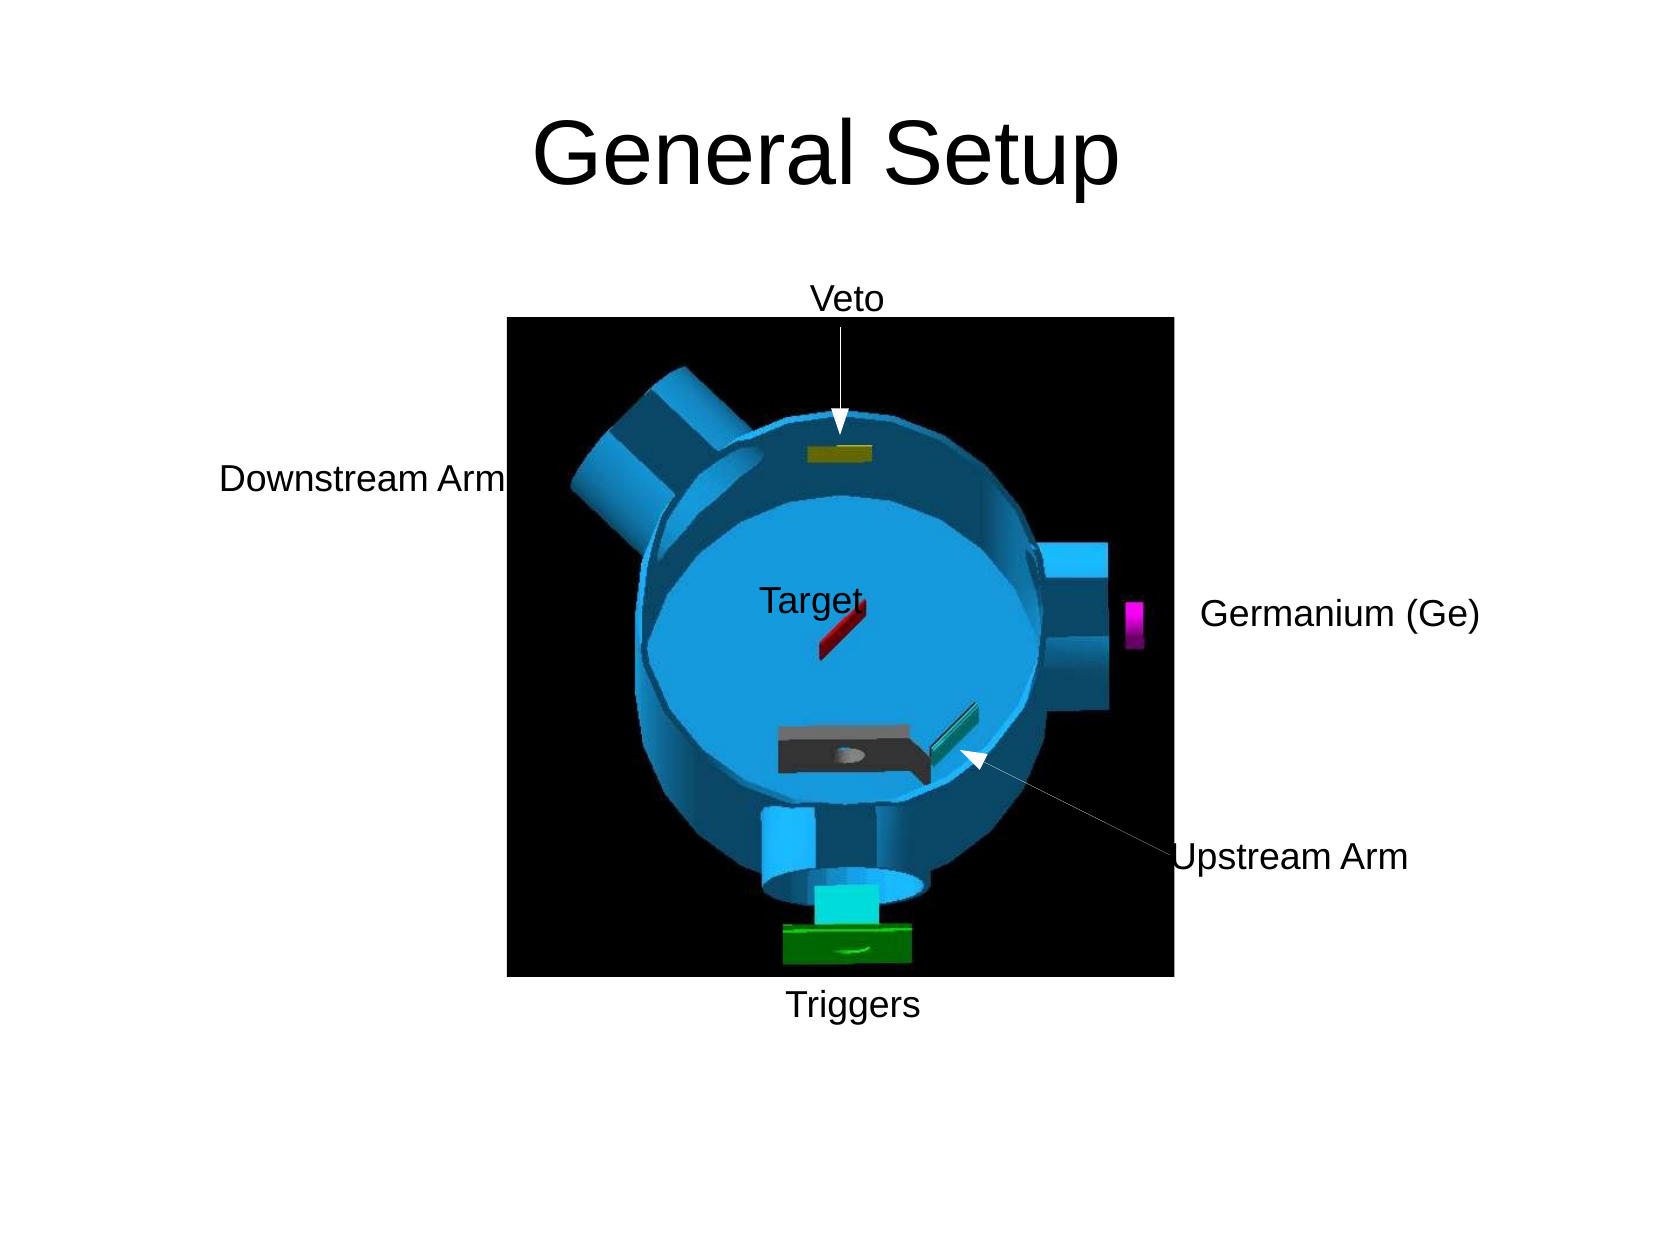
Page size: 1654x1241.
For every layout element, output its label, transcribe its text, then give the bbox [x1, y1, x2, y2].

text_box Veto [795, 270, 1066, 327]
text_box Germanium (Ge) [1185, 585, 1501, 642]
text_box Upstream Arm [1155, 828, 1486, 886]
picture [506, 317, 1175, 977]
title General Setup [82, 49, 1571, 257]
text_box Downstream Arm [204, 450, 535, 507]
text_box Target [744, 572, 880, 630]
text_box Triggers [770, 975, 996, 1033]
